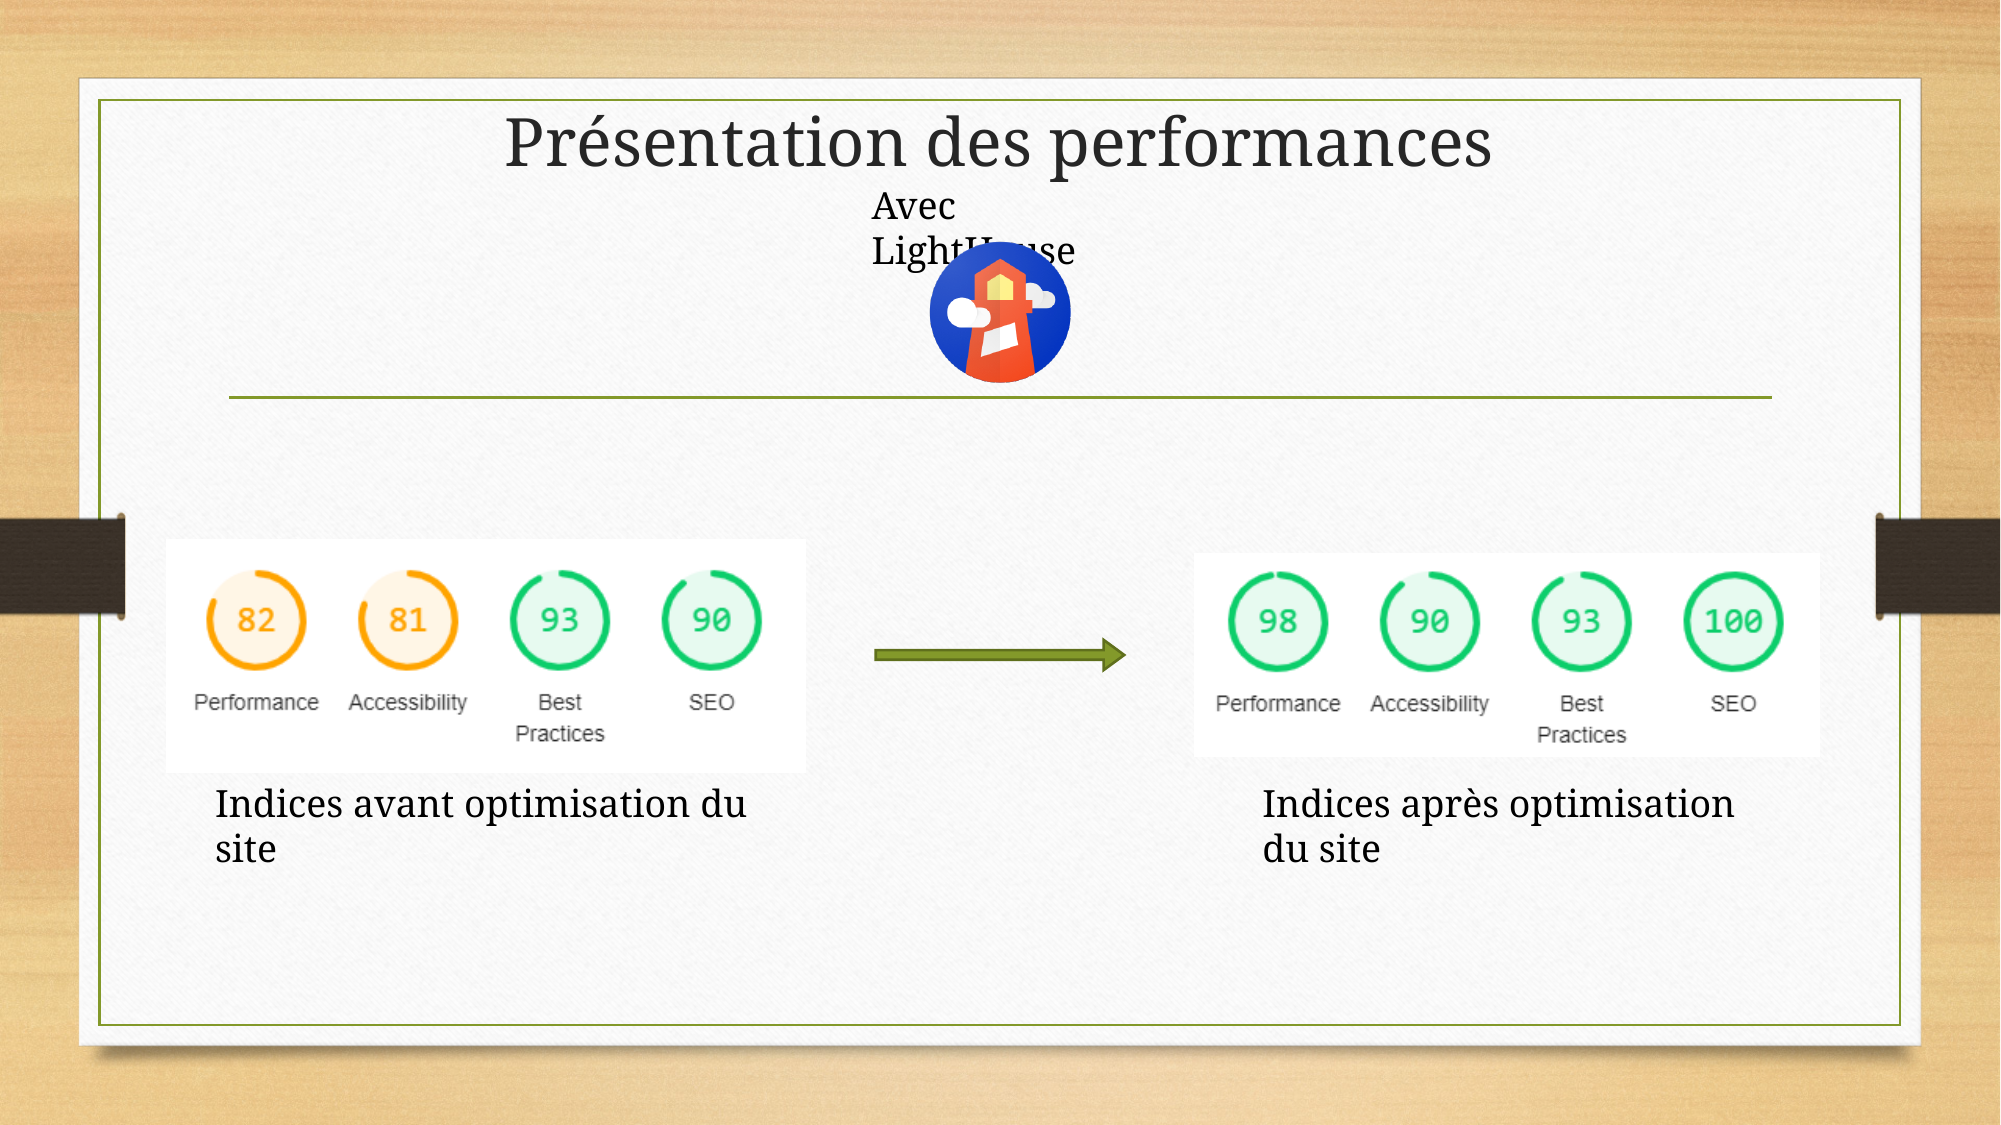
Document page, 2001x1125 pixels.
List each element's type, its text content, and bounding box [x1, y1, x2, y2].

title Présentation des performances [212, 33, 1788, 247]
text_box Indices avant optimisation du site [199, 772, 773, 834]
picture [923, 235, 1077, 389]
text_box Indices après optimisation du site [1247, 772, 1767, 834]
picture [1194, 553, 1820, 757]
picture [166, 539, 806, 773]
text_box [875, 639, 1125, 671]
text_box Avec LightHouse [856, 174, 1144, 236]
